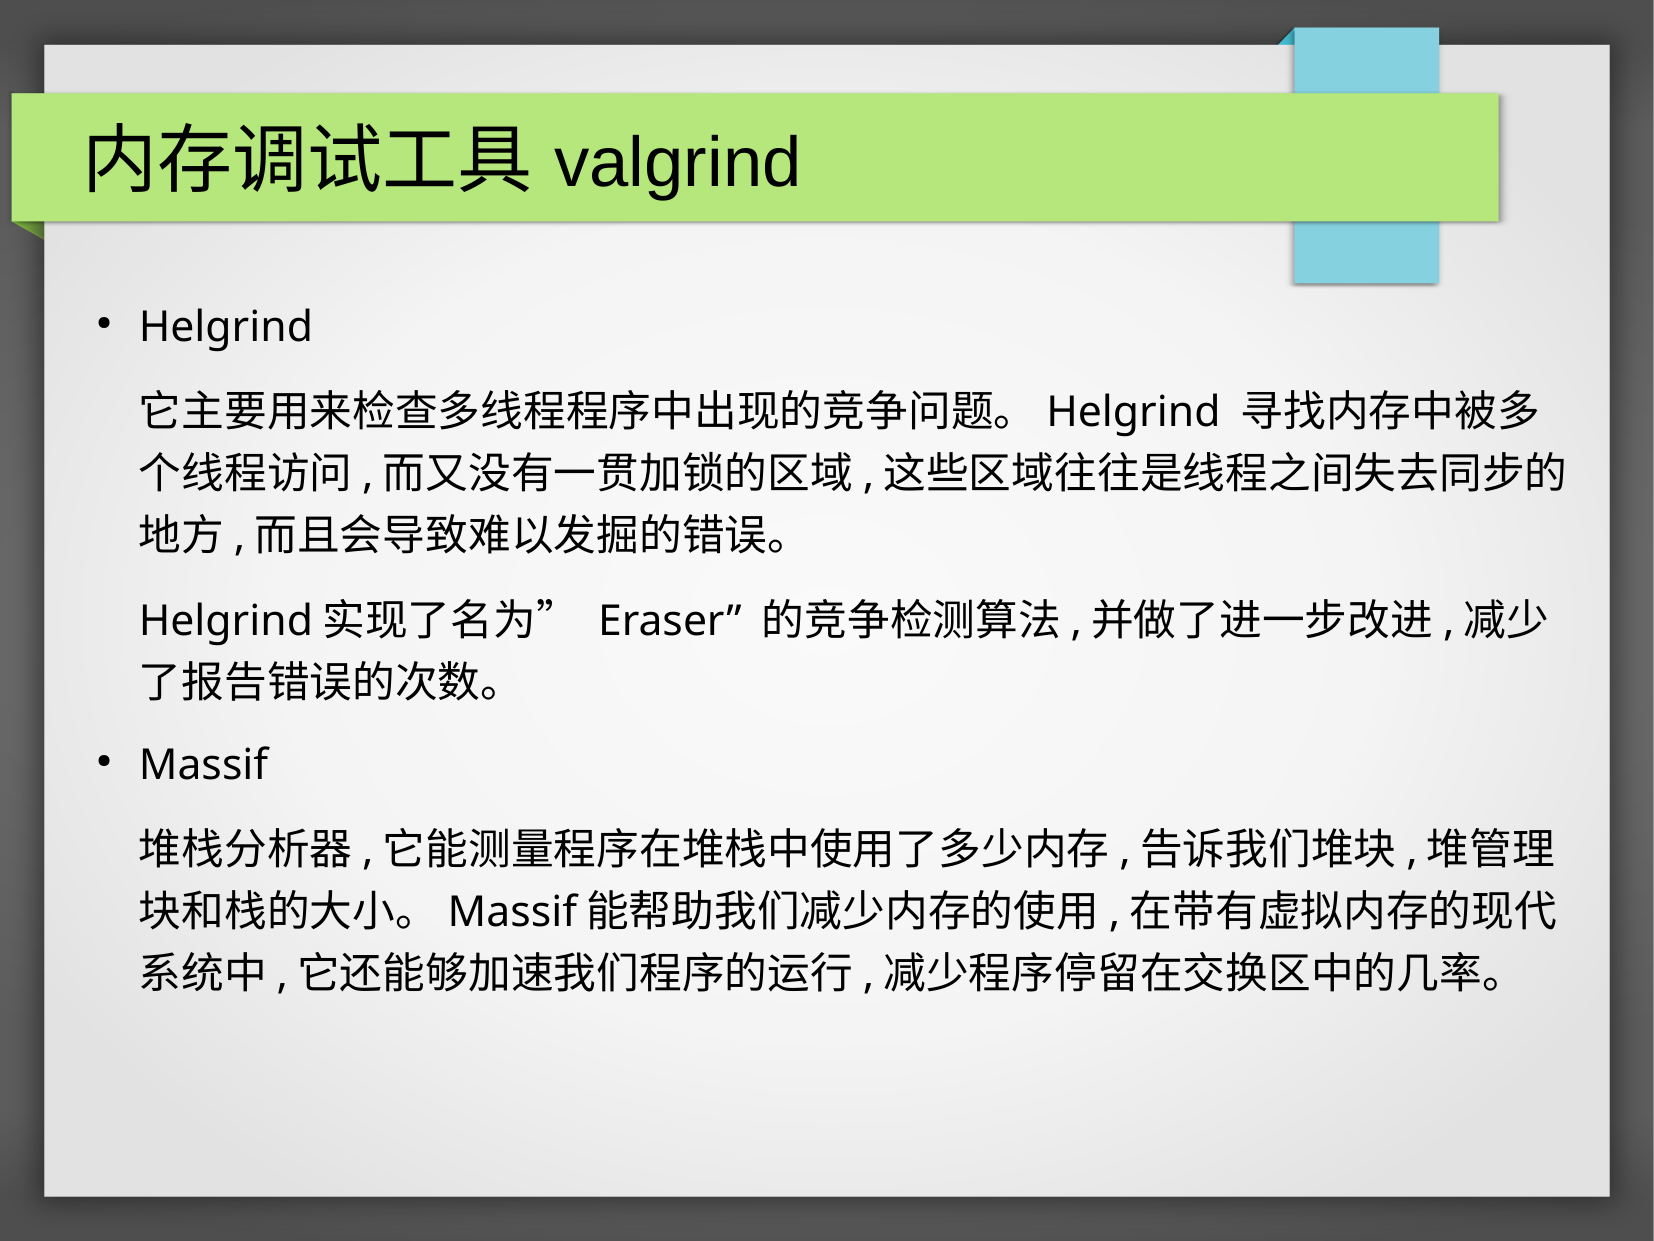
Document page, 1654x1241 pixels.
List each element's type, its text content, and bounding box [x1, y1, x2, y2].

title 内存调试工具valgrind [82, 94, 1264, 213]
picture [0, 0, 1654, 1241]
list Helgrind 它主要用来检查多线程程序中出现的竞争问题。Helgrind 寻找内存中被多个线程访问,而又没有一贯加锁的区域,这些区域往往是线程之间失去同步的地方,而且会导致难以发掘的错误。 Helgrind实现了名为” Eraser” 的竞争检测算法,并做了进一步改进,减少了报告错误的次数。 Massif 堆栈分析器,它能测量程序在堆栈中使用了多少内存,告诉我们堆块,堆管理块和栈的大小。Massif能帮助我们减少内存的使用,在带有虚拟内存的现代系统中,它还能够加速我们程序的运行,减少程序停留在交换区中的几率。 [82, 295, 1571, 1015]
